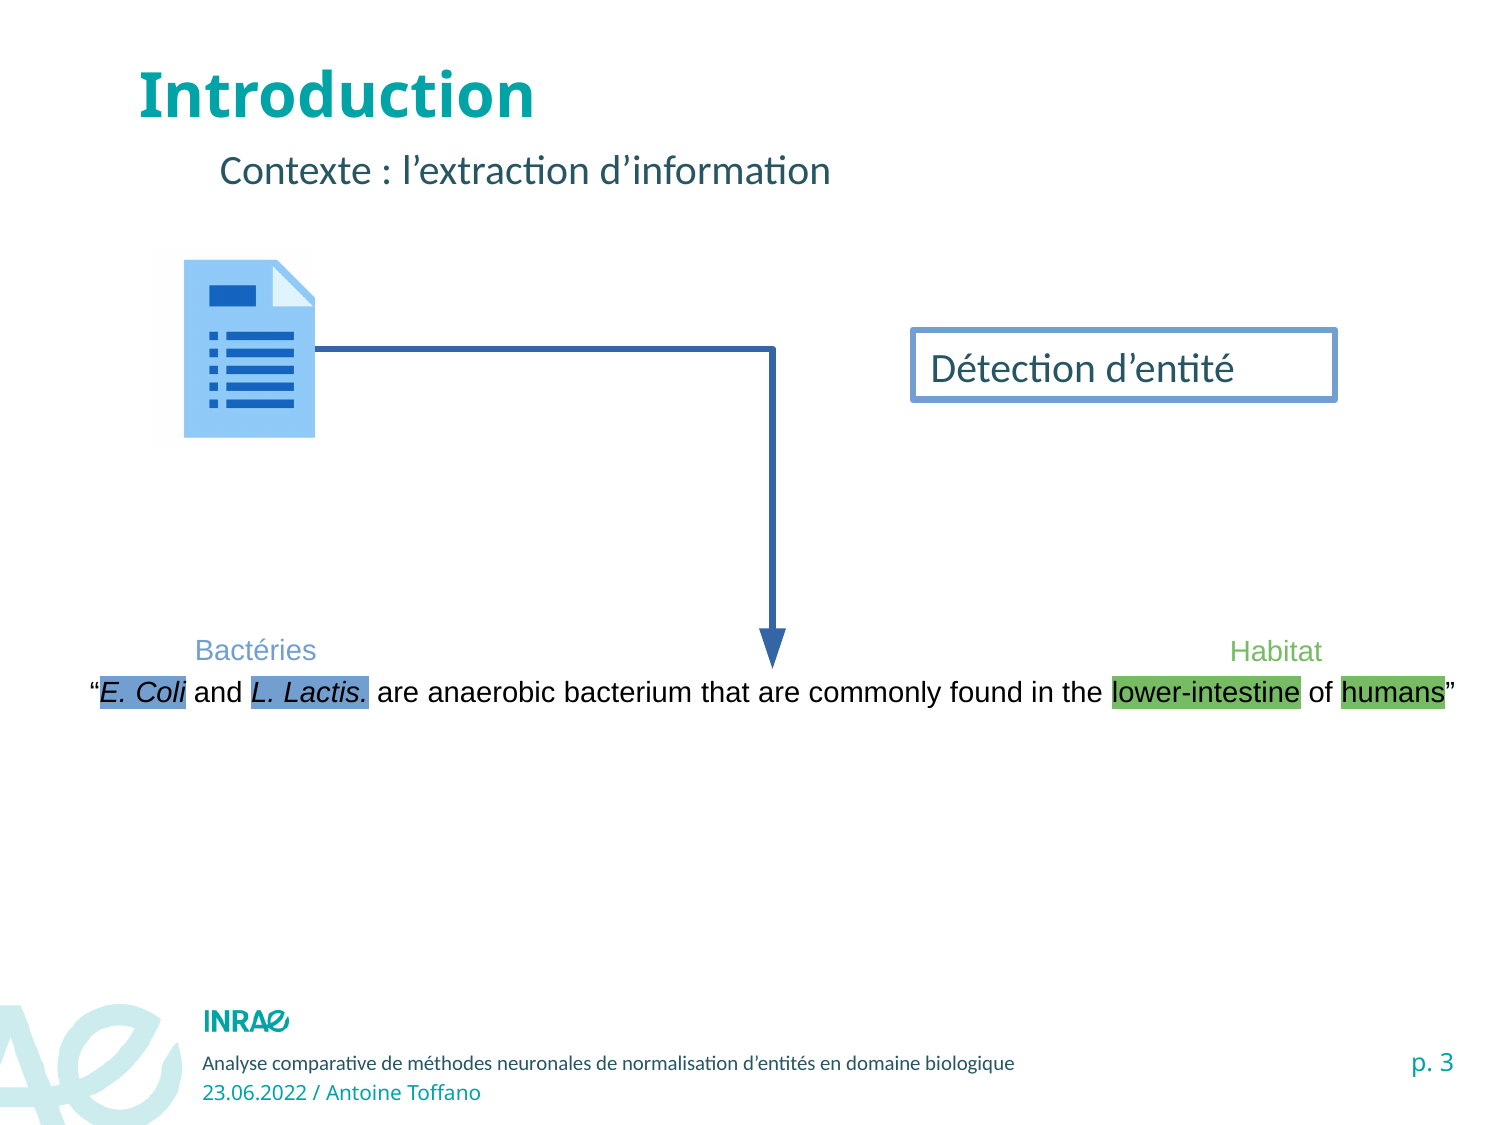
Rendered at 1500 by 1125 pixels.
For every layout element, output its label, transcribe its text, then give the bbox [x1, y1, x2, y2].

picture [0, 996, 328, 1125]
picture [150, 247, 315, 450]
text_box Détection d’entité [912, 329, 1336, 400]
text_box Introduction [139, 24, 1396, 170]
text_box Bactéries [180, 626, 541, 708]
text_box “E. Coli and L. Lactis. are anaerobic bacterium that are commonly found in the lower-intestine of humans” [75, 668, 1471, 750]
text_box Contexte : l’extraction d’information [205, 140, 1396, 253]
text_box Habitat [1215, 627, 1397, 668]
